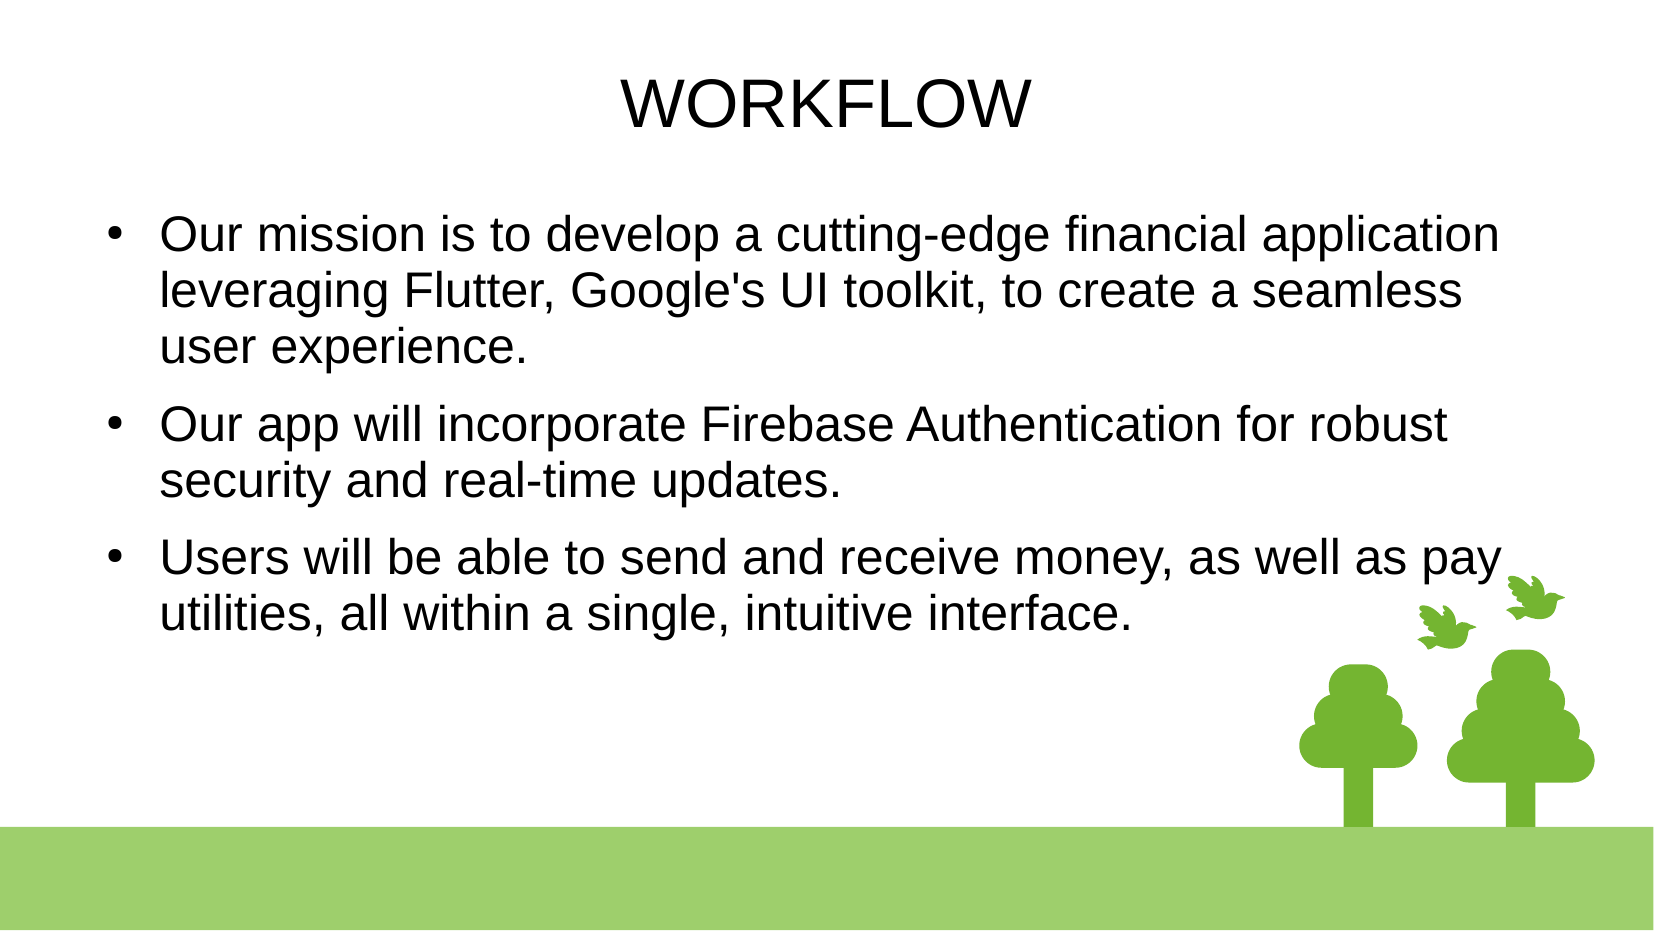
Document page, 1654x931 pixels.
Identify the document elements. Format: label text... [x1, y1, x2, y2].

title WORKFLOW [88, 29, 1565, 178]
list Our mission is to develop a cutting-edge financial application leveraging Flutter, Google's UI toolkit, to create a seamless user experience. Our app will incorporate Firebase Authentication for robust security and real-time updates. Users will be able to send and receive money, as well as pay utilities, all within a single, intuitive interface. [88, 206, 1565, 739]
